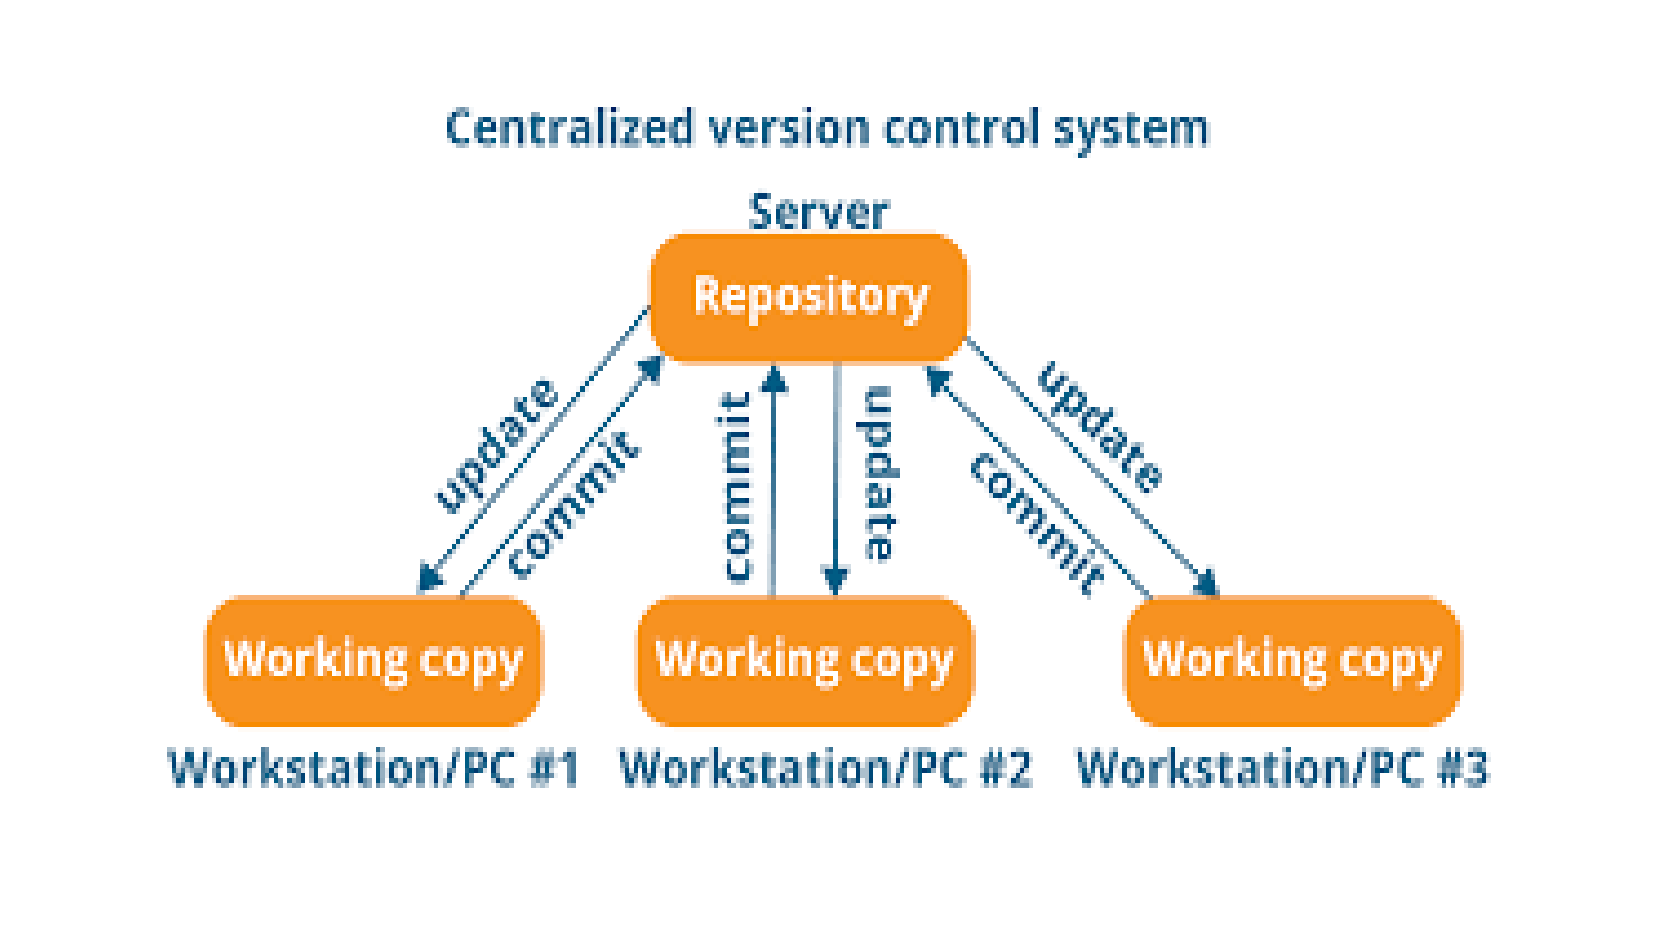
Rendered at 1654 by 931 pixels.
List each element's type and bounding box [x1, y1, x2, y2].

picture [79, 72, 1580, 829]
